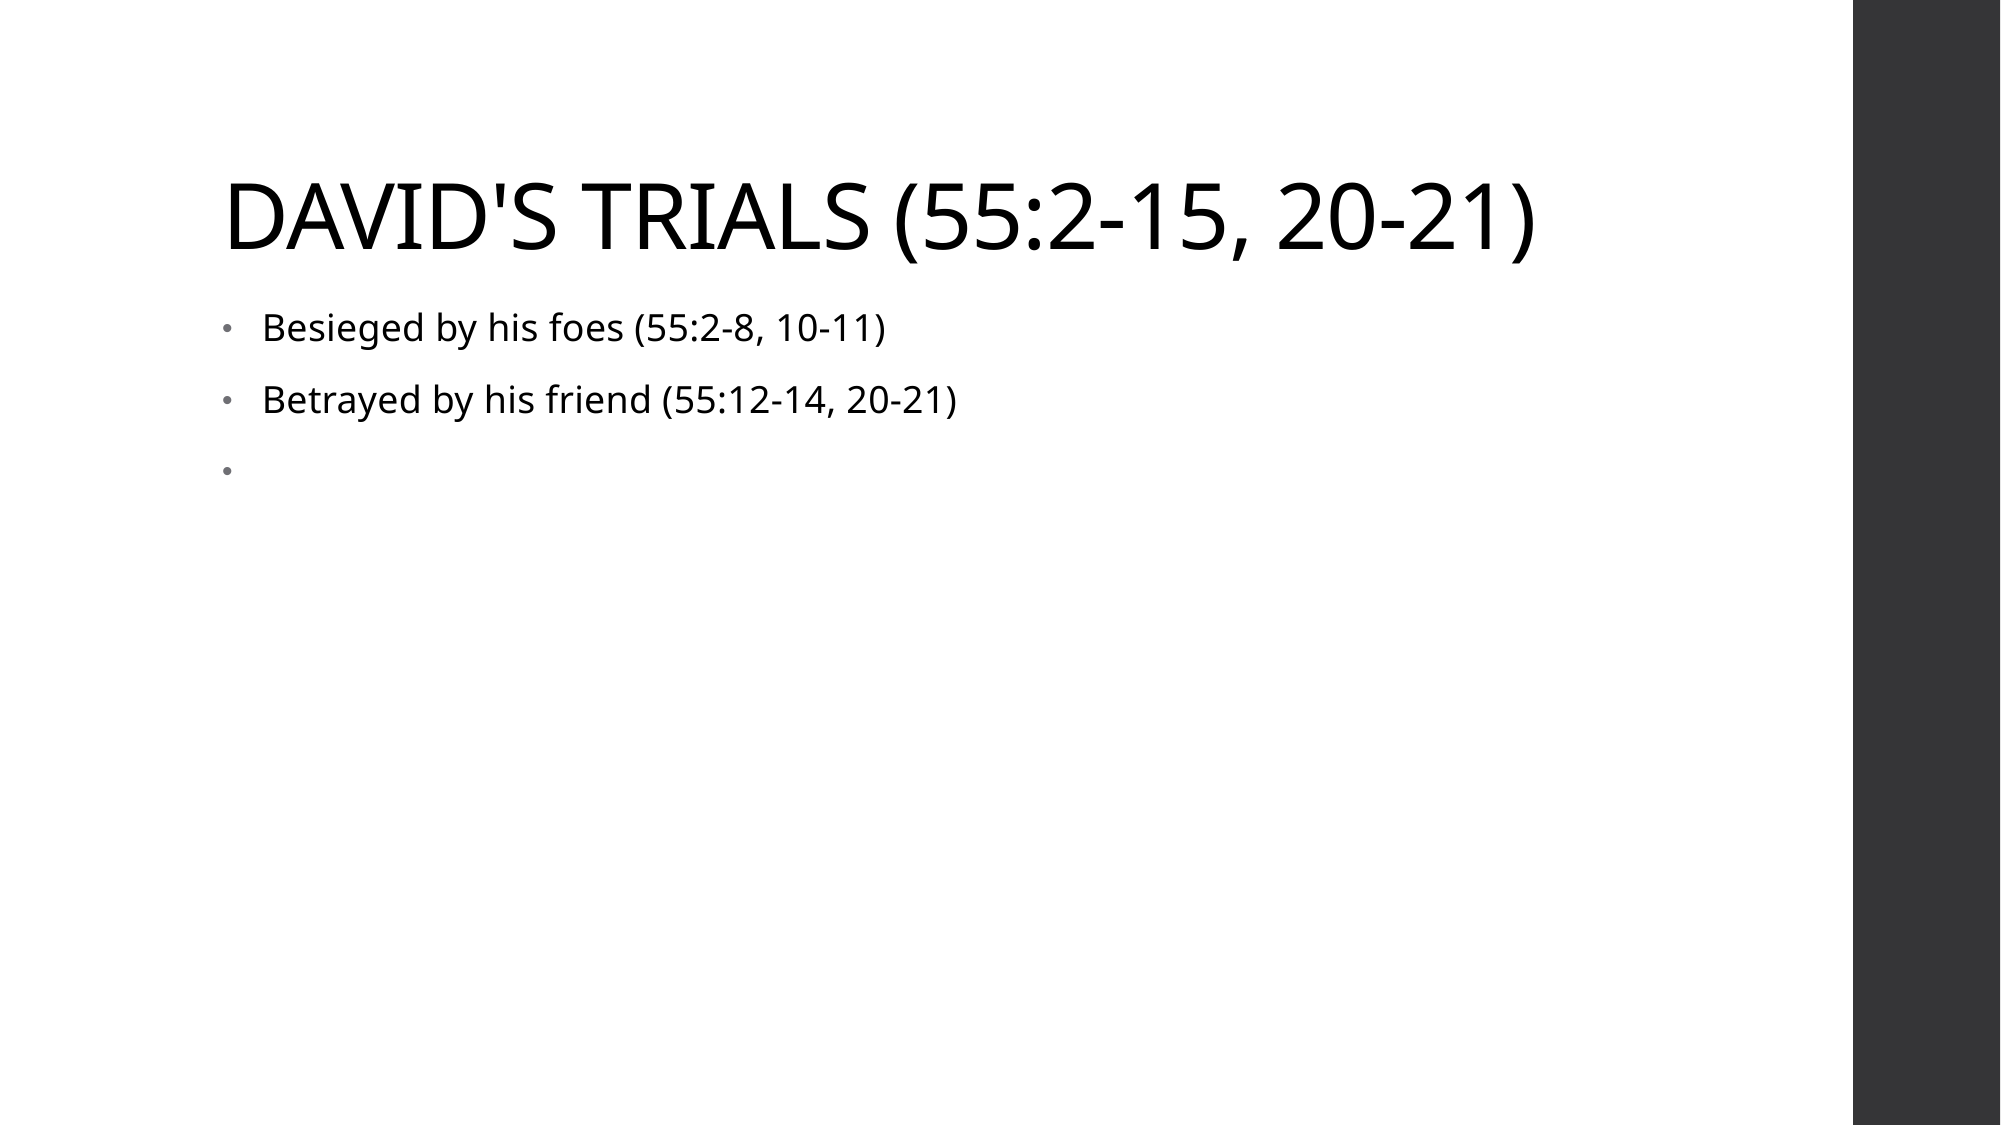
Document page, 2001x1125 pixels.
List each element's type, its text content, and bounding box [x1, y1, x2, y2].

title DAVID'S TRIALS (55:2-15, 20-21) [206, 60, 1797, 278]
list Besieged by his foes (55:2-8, 10-11) Betrayed by his friend (55:12-14, 20-21) [206, 299, 1617, 1014]
